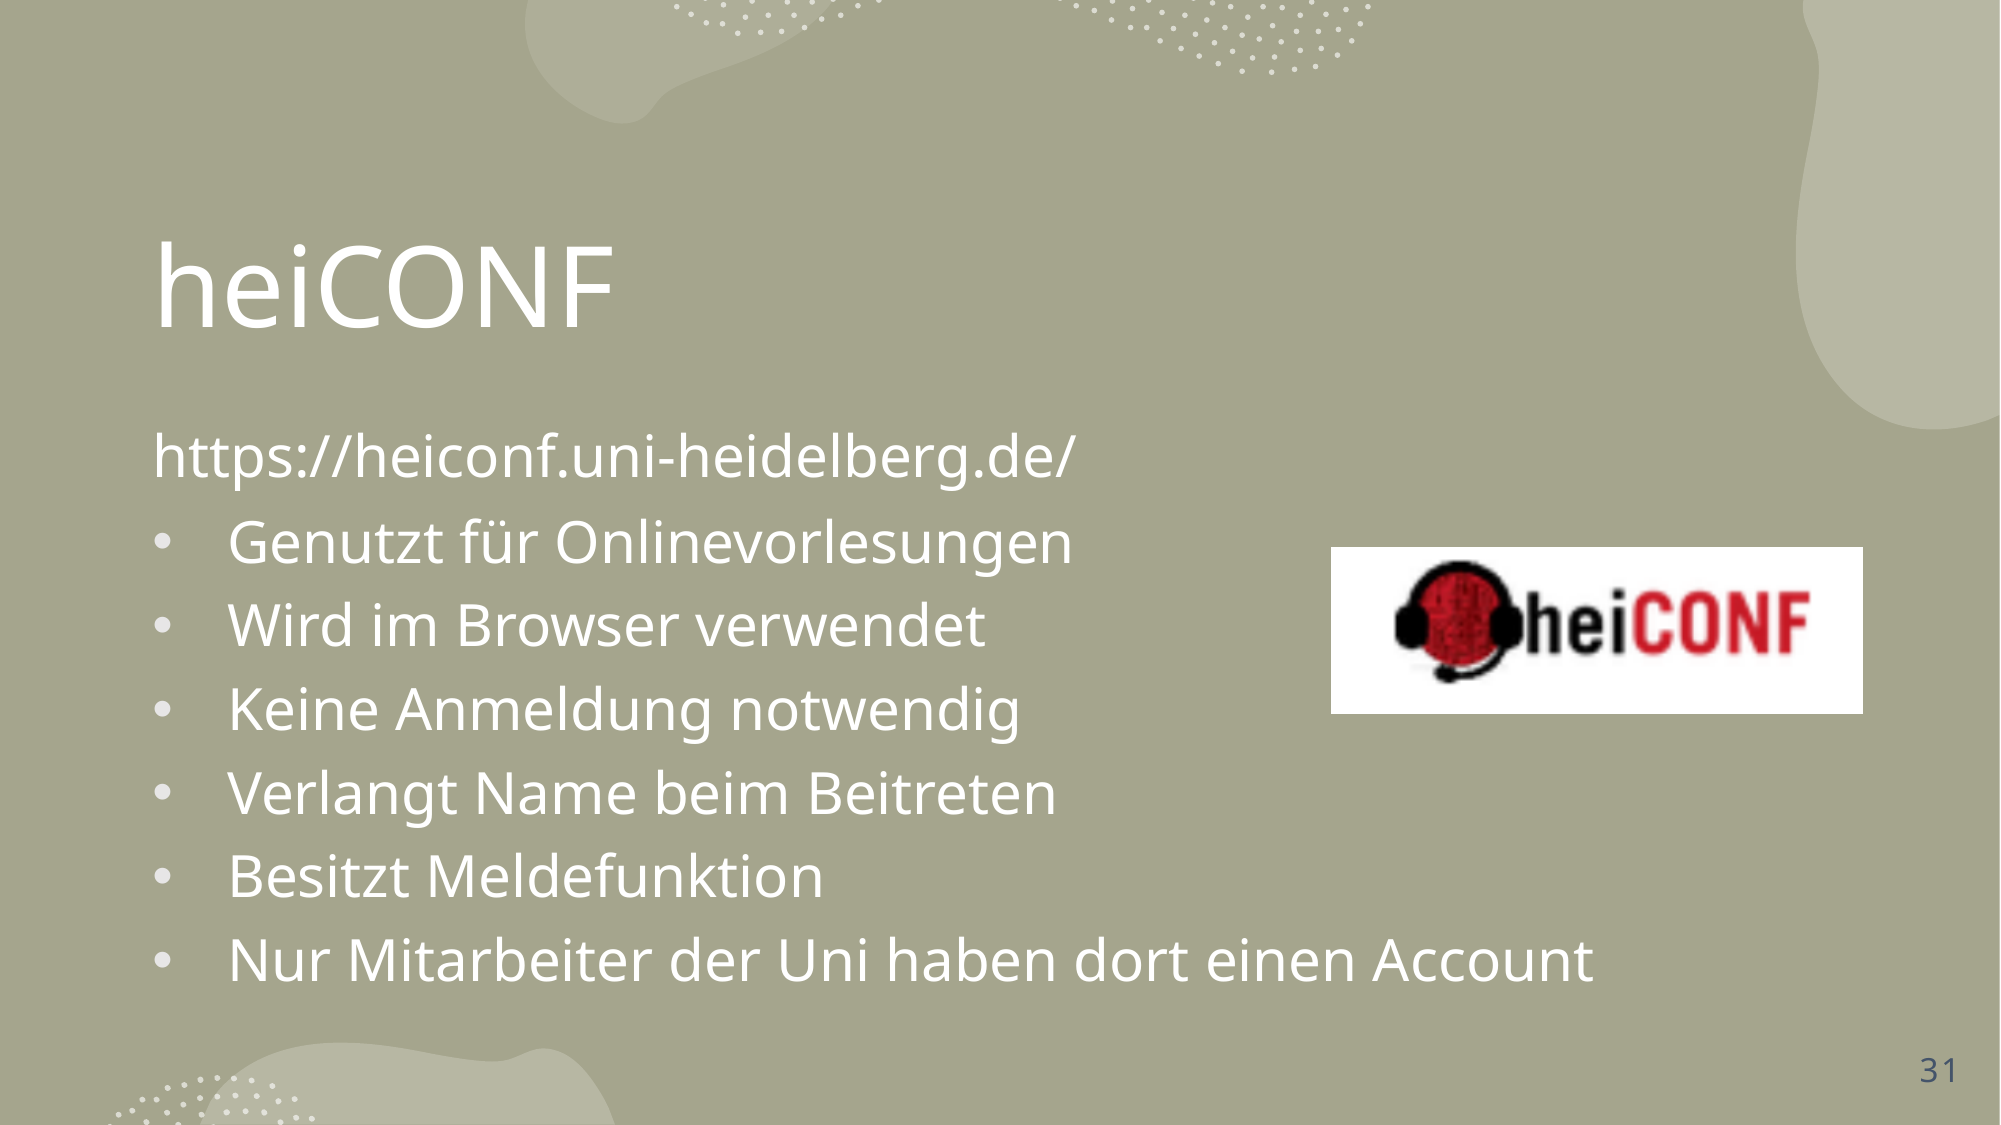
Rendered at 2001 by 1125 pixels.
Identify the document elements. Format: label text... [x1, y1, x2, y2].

list https://heiconf.uni-heidelberg.de/ Genutzt für Onlinevorlesungen Wird im Browser verwendet Keine Anmeldung notwendig Verlangt Name beim Beitreten Besitzt Meldefunktion Nur Mitarbeiter der Uni haben dort einen Account [137, 413, 1863, 1014]
text_box [1887, 1019, 1993, 1125]
picture [1331, 547, 1863, 714]
title heiCONF [137, 182, 1863, 400]
